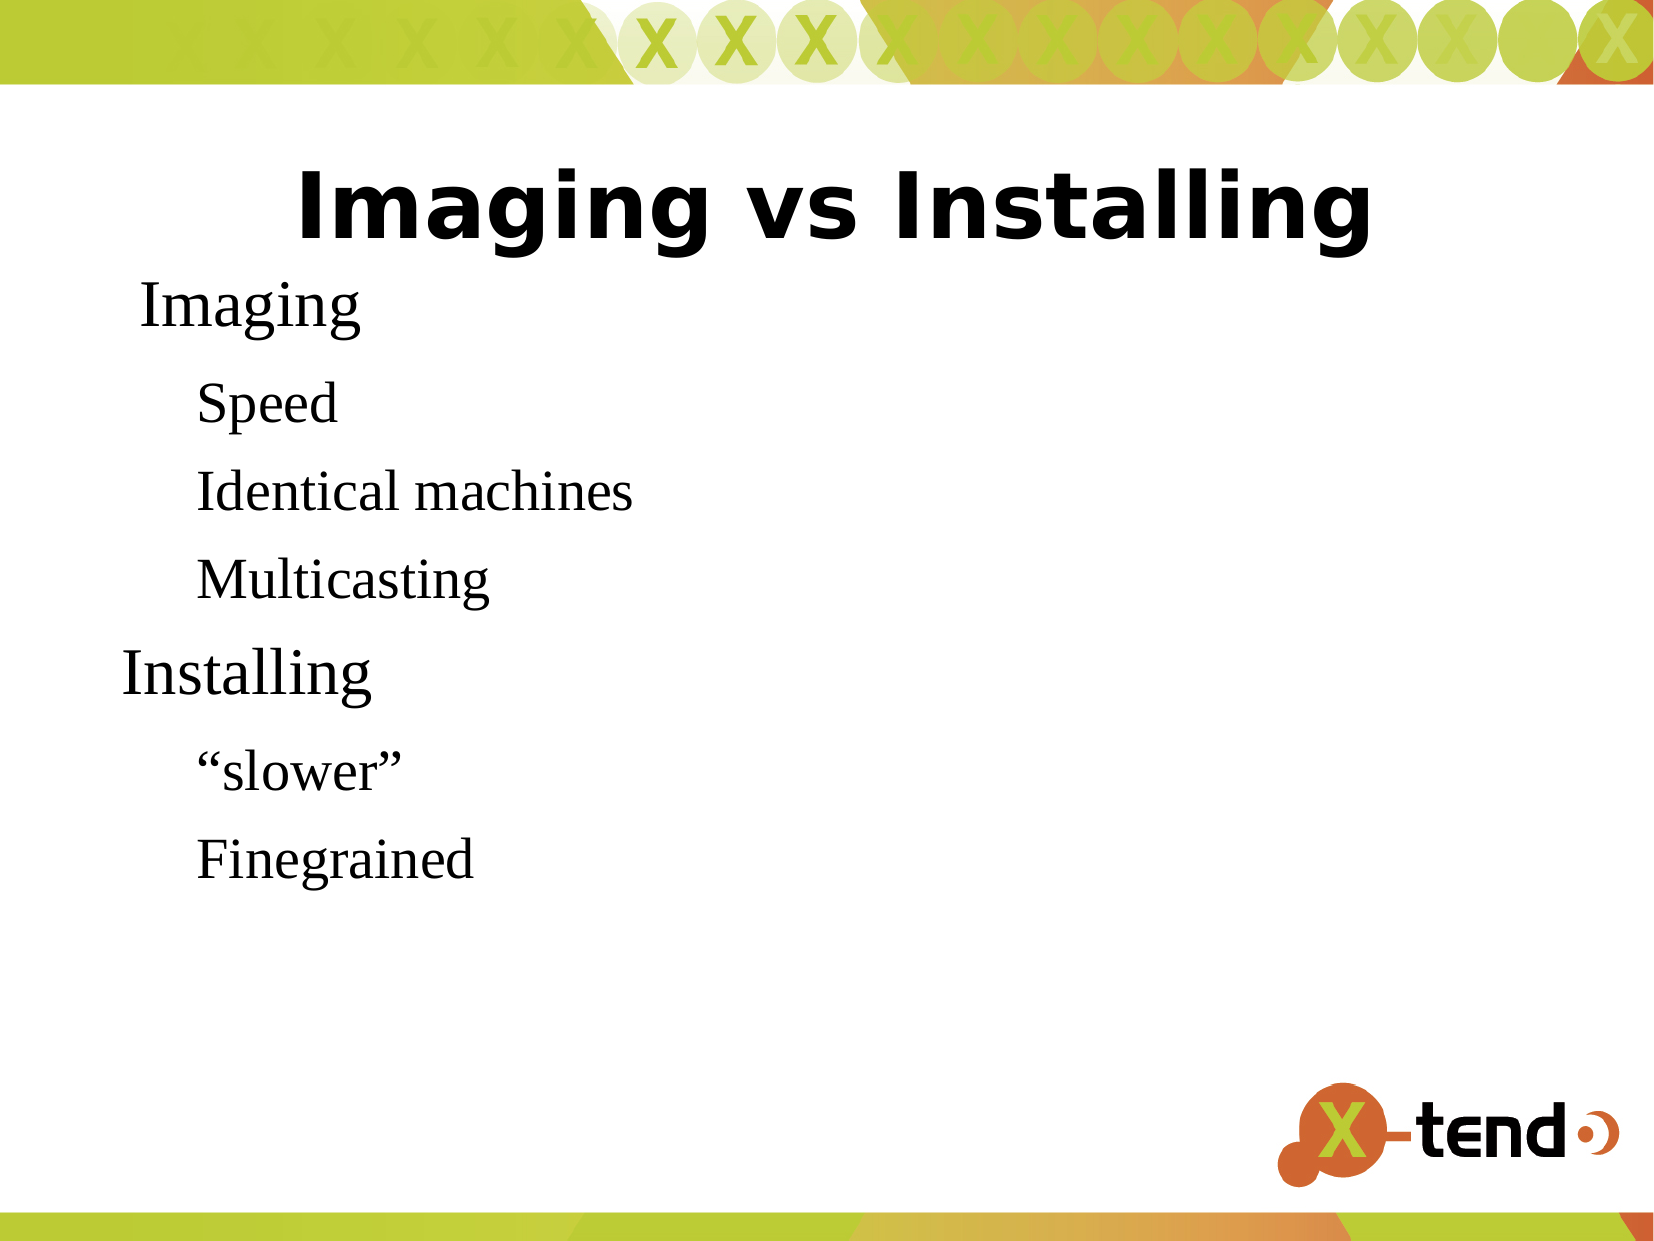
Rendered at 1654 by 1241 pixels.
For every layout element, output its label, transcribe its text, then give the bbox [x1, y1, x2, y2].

picture [0, 0, 1654, 1241]
list Imaging Speed Identical machines Multicasting Installing “slower” Finegrained [121, 266, 1534, 1241]
title Imaging vs Installing [121, 102, 1534, 266]
